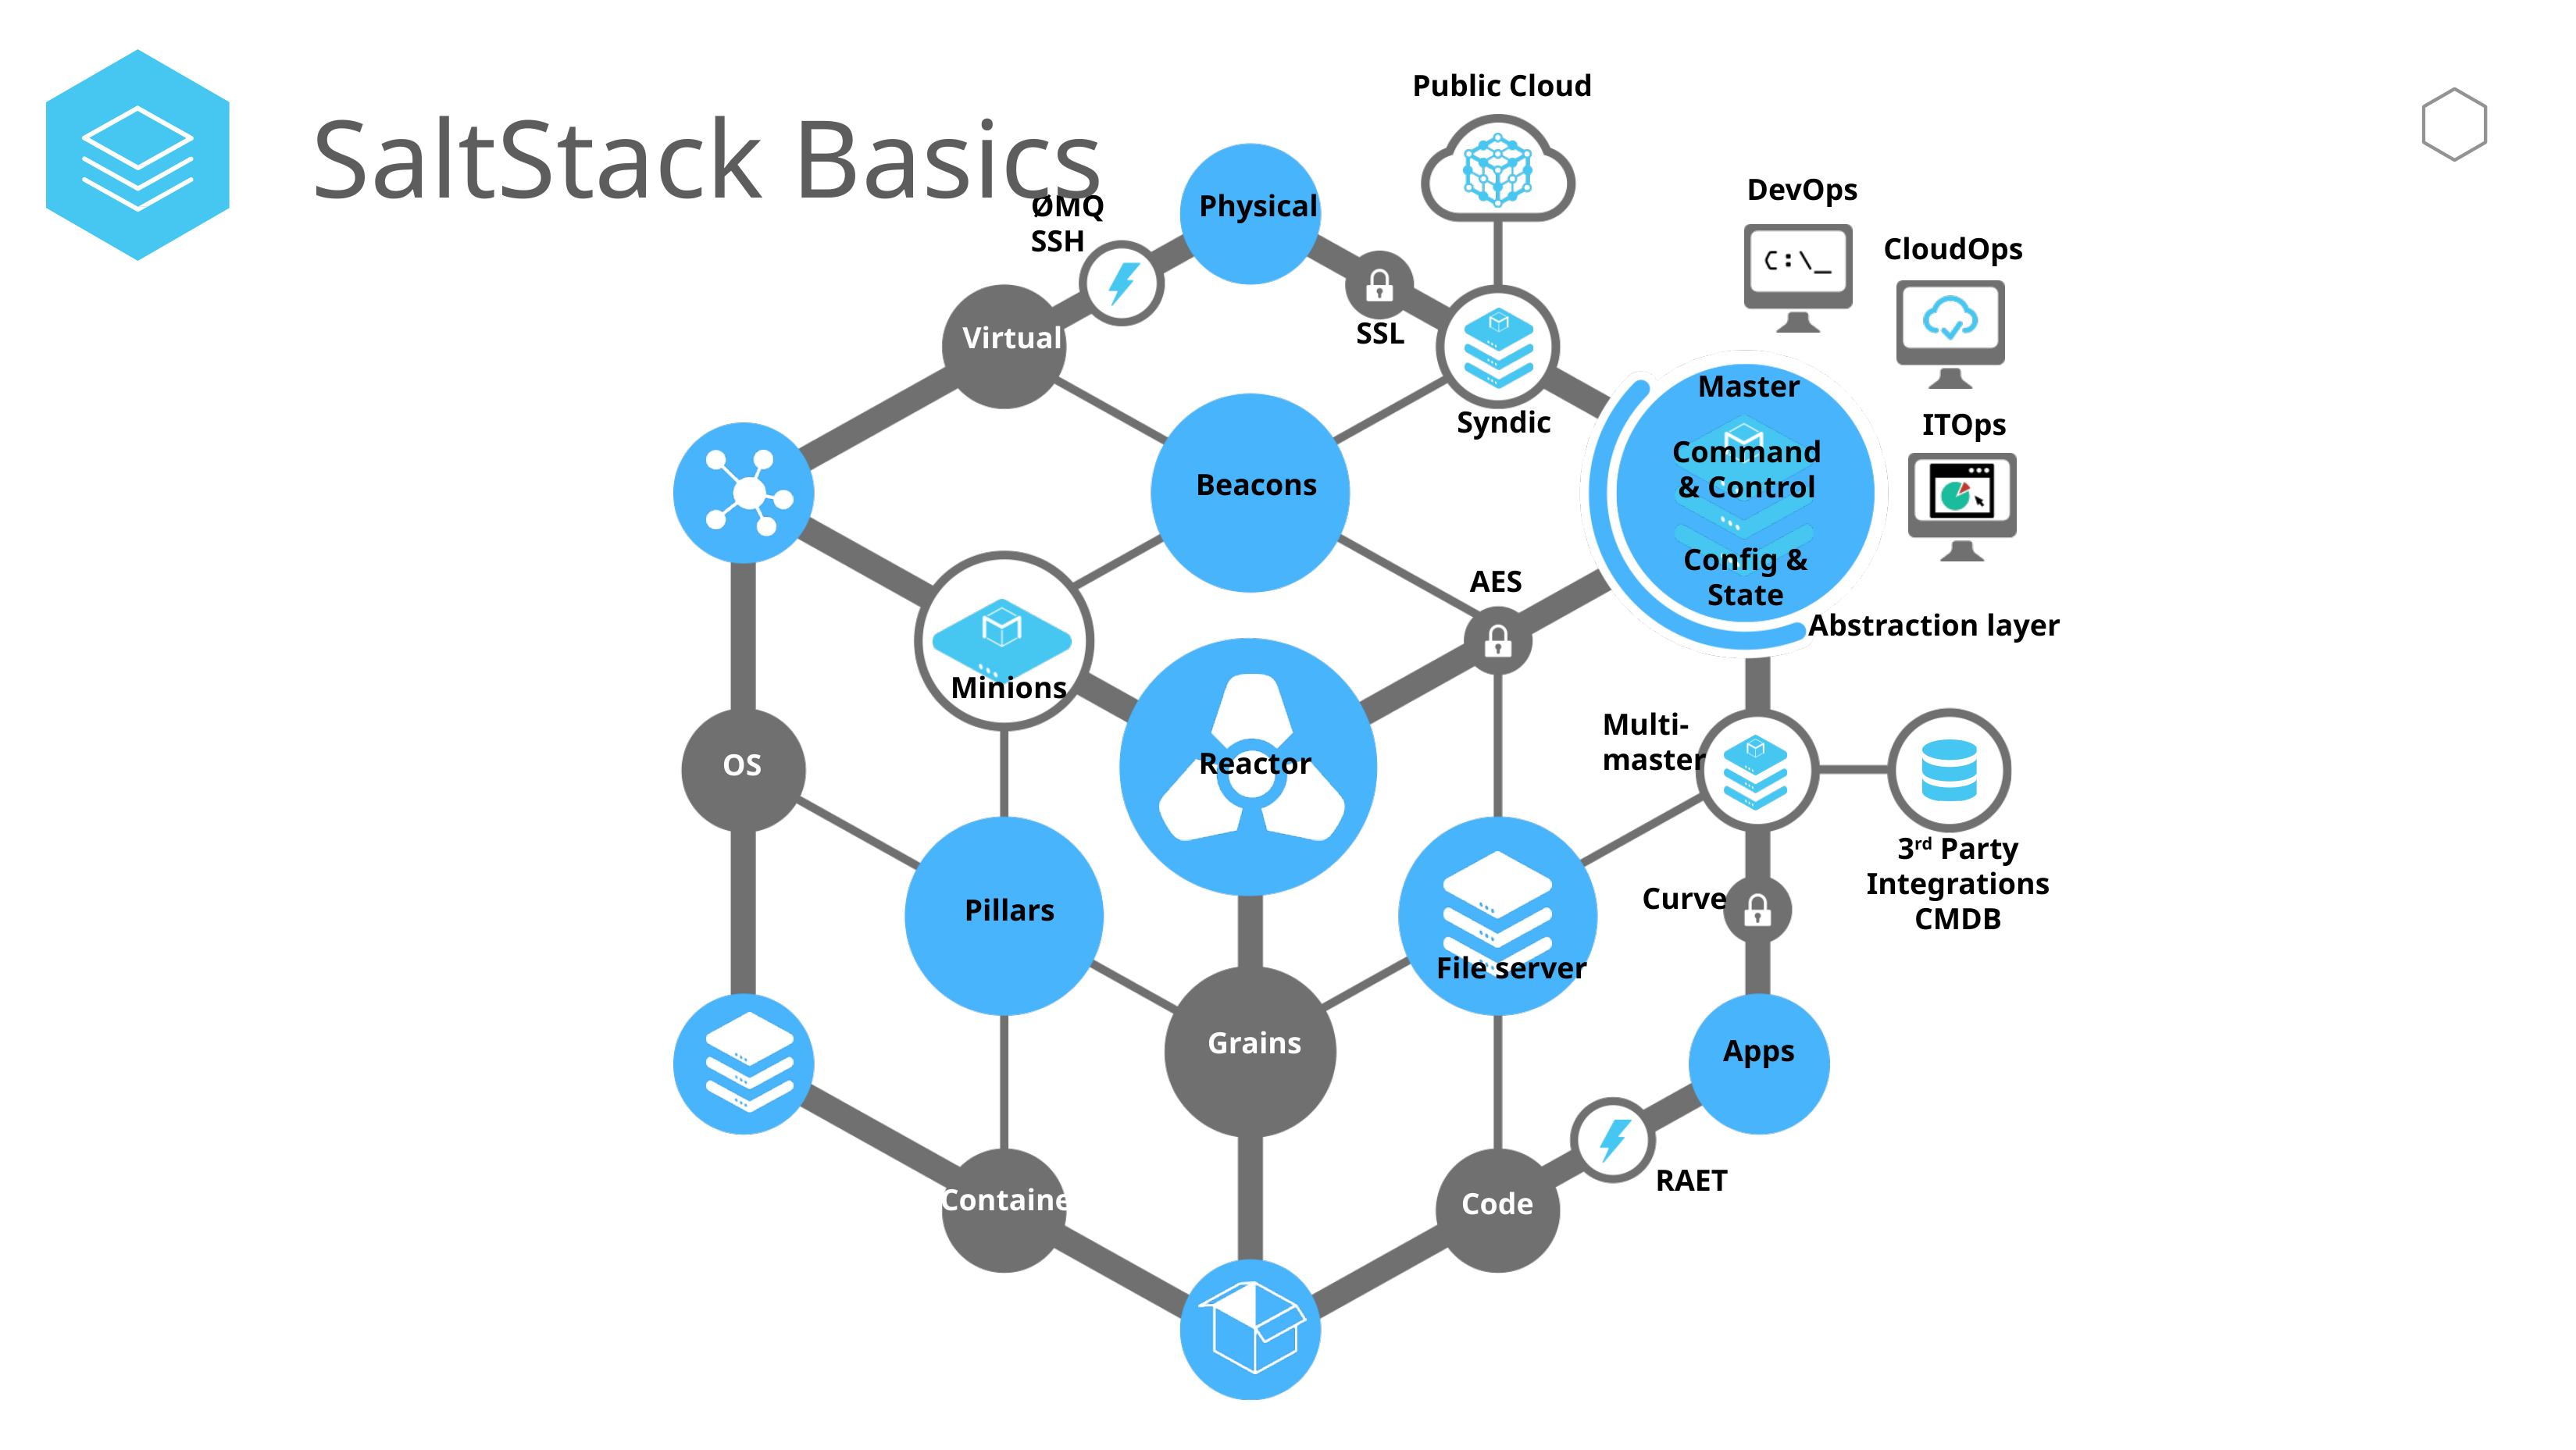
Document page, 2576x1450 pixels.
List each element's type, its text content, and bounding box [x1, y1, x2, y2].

text_box ITOps [1922, 405, 2006, 441]
text_box Physical [1198, 220, 1237, 223]
text_box RAET [1655, 1161, 1736, 1197]
text_box [46, 49, 230, 261]
text_box Master [1697, 368, 1792, 404]
text_box AES [1469, 562, 1531, 598]
text_box Public Cloud [1412, 66, 1592, 91]
text_box SSL [1356, 314, 1414, 350]
text_box Syndic [1457, 403, 1554, 439]
text_box Containers [940, 1181, 1094, 1217]
text_box Virtual [962, 319, 1054, 354]
text_box Grains [1207, 1024, 1300, 1060]
text_box Multi- master [1602, 706, 1698, 777]
text_box Command & Control [1672, 433, 1816, 504]
text_box Reactor [1198, 744, 1308, 780]
text_box Config & State [1683, 541, 1806, 611]
text_box CloudOps [1883, 230, 2025, 265]
text_box Apps [1723, 1032, 1796, 1068]
text_box Curve [1642, 880, 1725, 915]
text_box Apps [1768, 1049, 1774, 1058]
text_box OS [722, 746, 765, 782]
text_box Apps [1750, 1049, 1755, 1058]
text_box Abstraction layer [1808, 607, 2048, 643]
text_box 3rd Party Integrations CMDB [1866, 829, 2035, 935]
text_box Beacons [1195, 466, 1318, 502]
text_box Physical [1242, 220, 1318, 223]
text_box Code [1461, 1185, 1535, 1220]
text_box Minions [950, 669, 1061, 704]
text_box File server [1436, 949, 1583, 985]
text_box ØMQ SSH [1030, 220, 1101, 258]
text_box SaltStack Basics [311, 91, 2229, 220]
text_box Pillars [964, 892, 1053, 928]
text_box AES [1477, 575, 1482, 583]
picture [673, 220, 2017, 1401]
